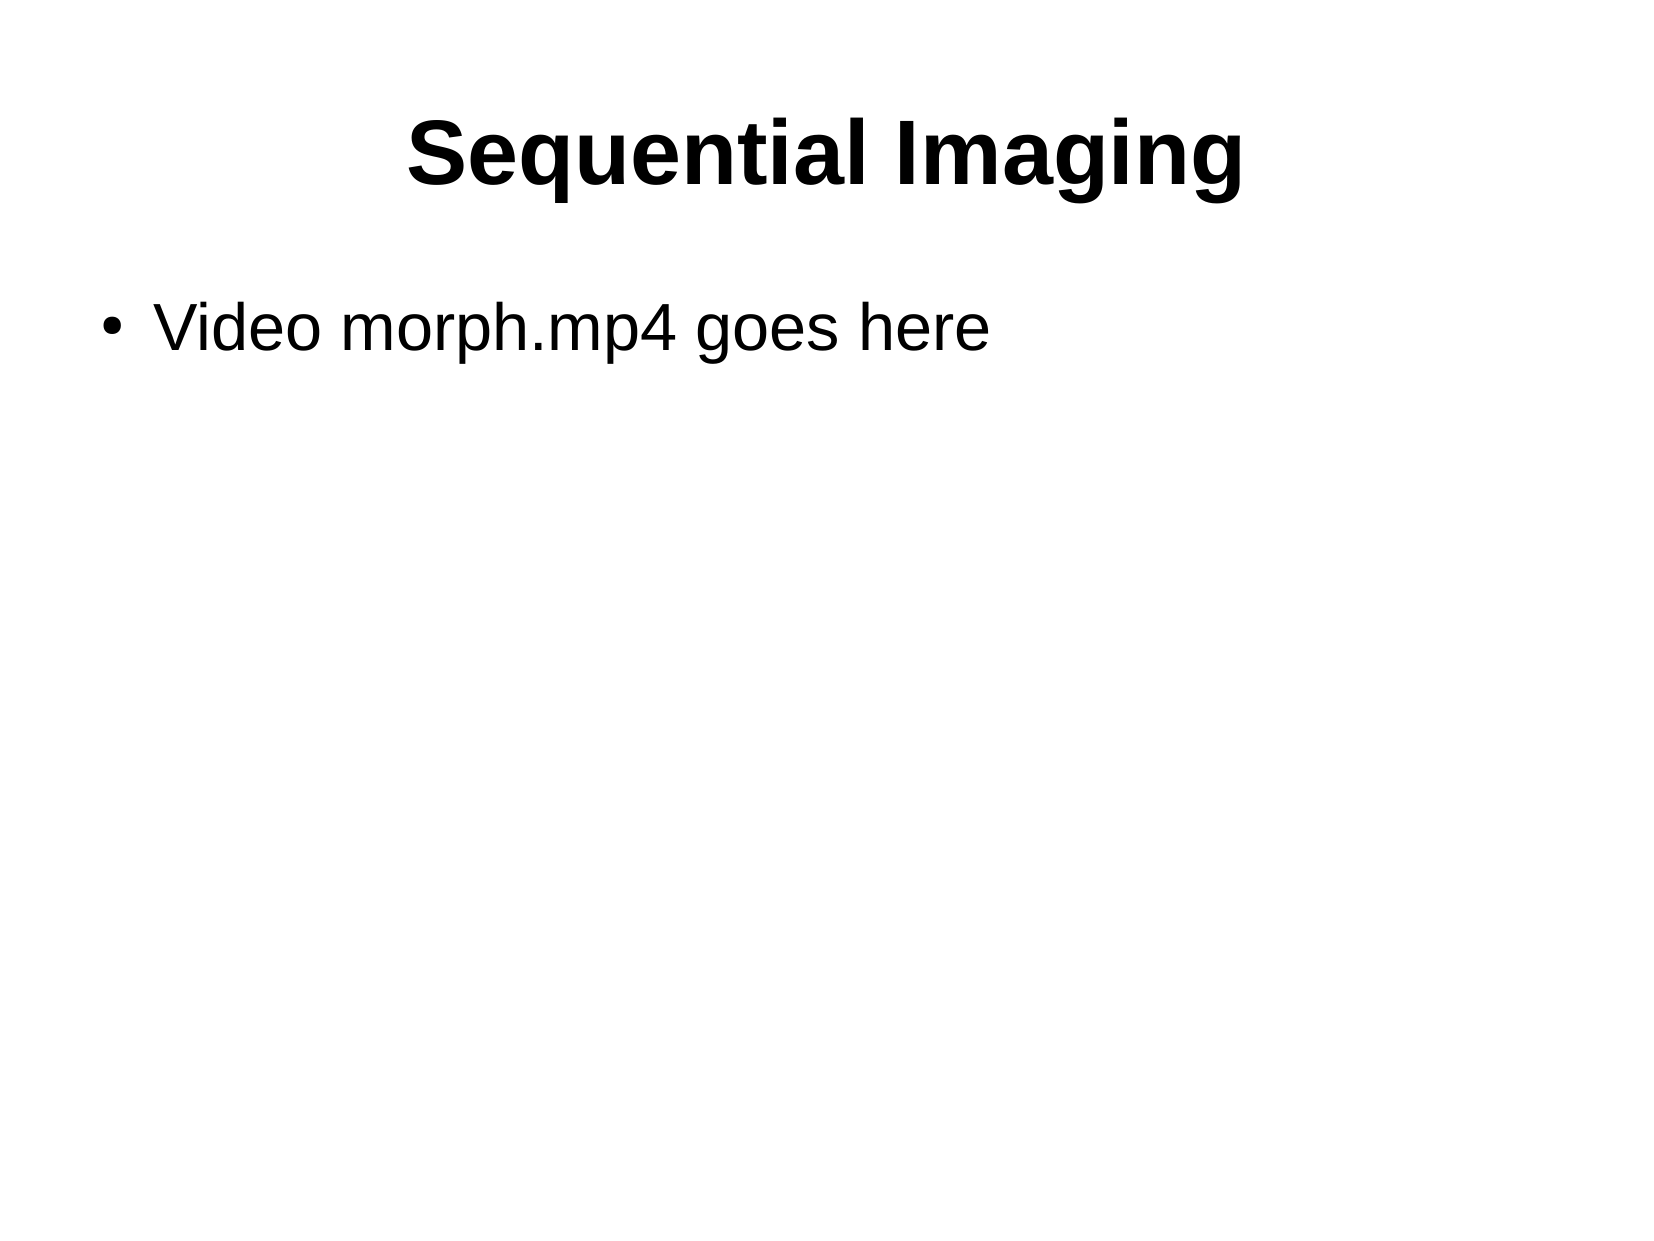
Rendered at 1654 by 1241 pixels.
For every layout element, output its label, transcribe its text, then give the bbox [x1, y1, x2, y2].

title Sequential Imaging [82, 49, 1571, 257]
list Video morph.mp4 goes here [82, 290, 1571, 1010]
